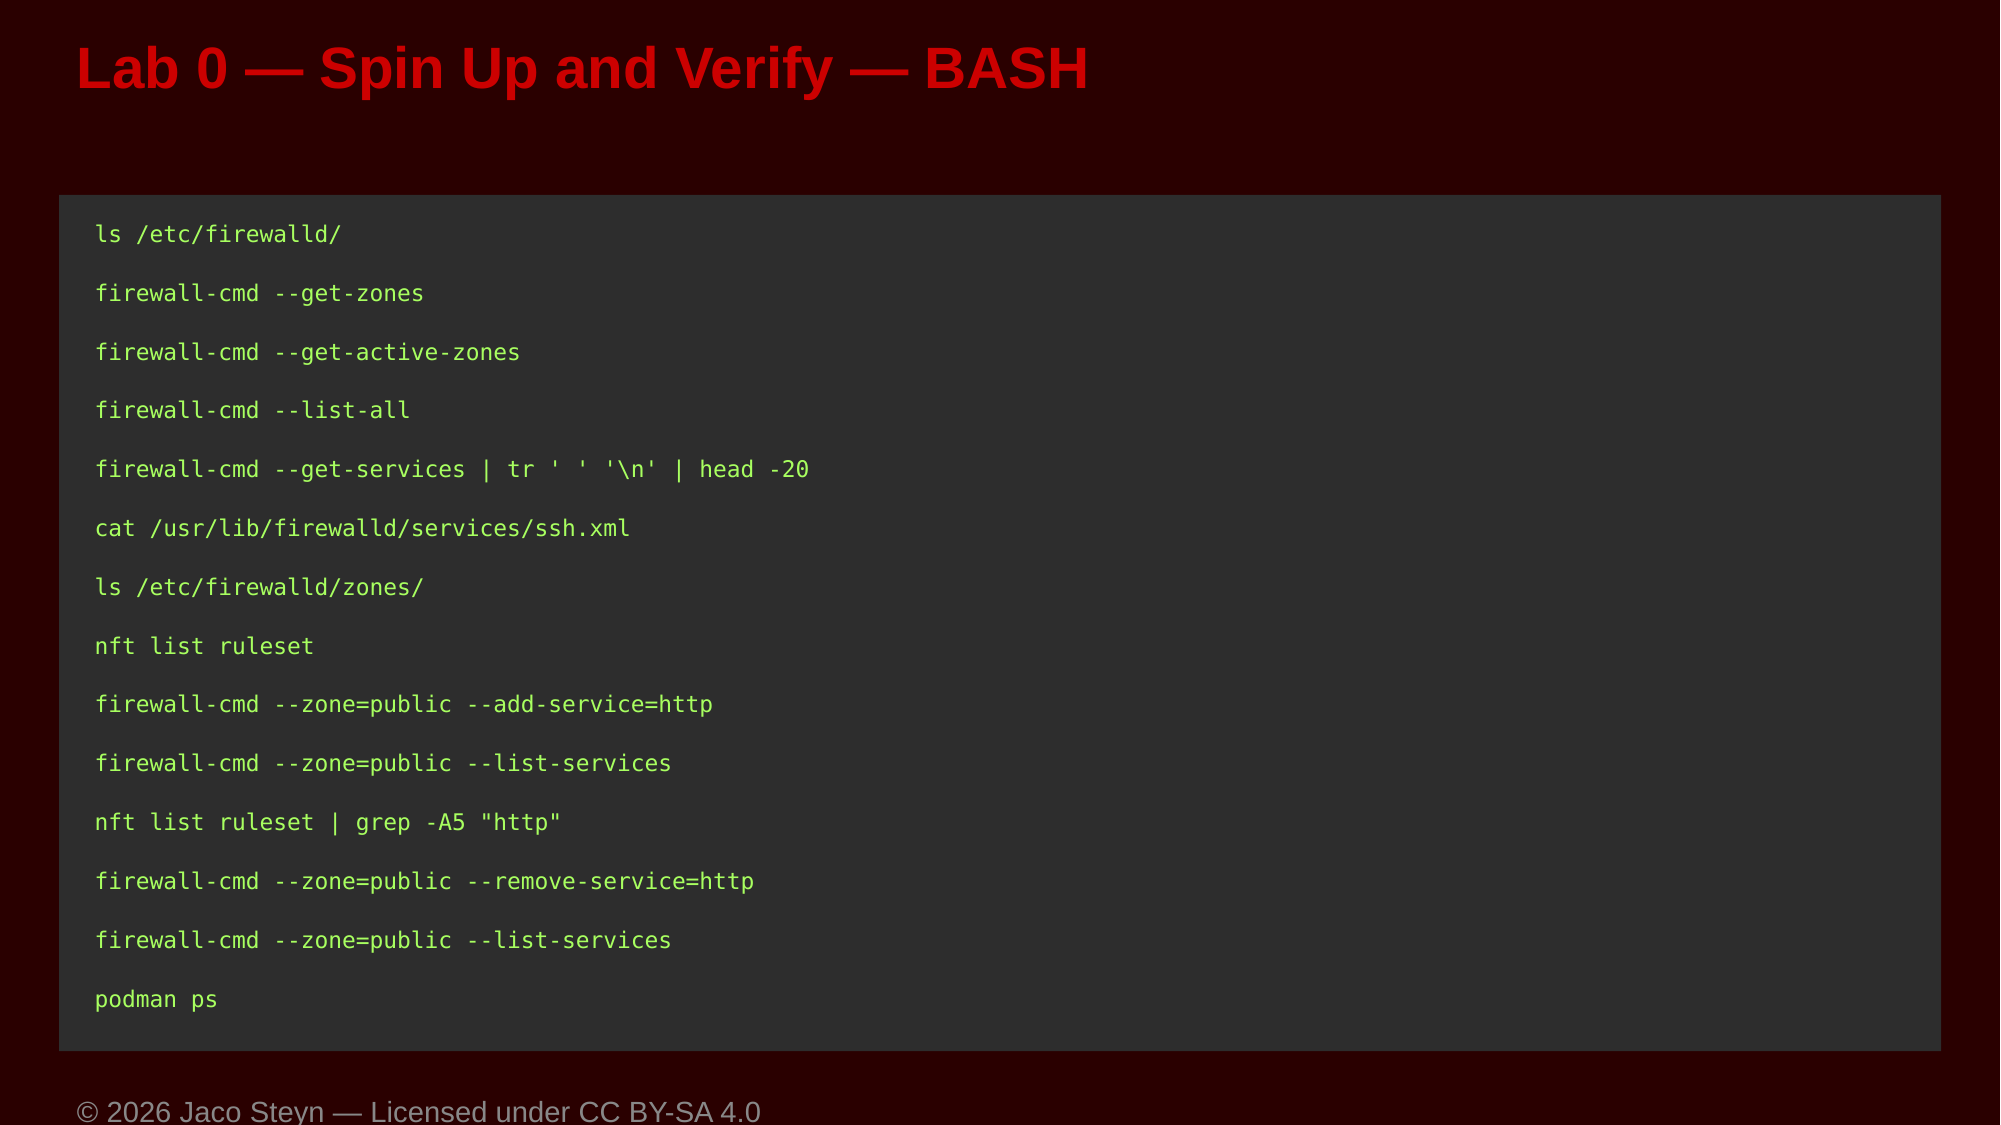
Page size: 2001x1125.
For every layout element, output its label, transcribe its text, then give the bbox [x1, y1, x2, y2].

text_box ls /etc/firewalld/ firewall-cmd --get-zones firewall-cmd --get-active-zones firewall-cmd --list-all firewall-cmd --get-services | tr ' ' '\n' | head -20 cat /usr/lib/firewalld/services/ssh.xml ls /etc/firewalld/zones/ nft list ruleset firewall-cmd --zone=public --add-service=http firewall-cmd --zone=public --list-services nft list ruleset | grep -A5 "http" firewall-cmd --zone=public --remove-service=http firewall-cmd --zone=public --list-services podman ps [59, 194, 1942, 1052]
text_box Lab 0 — Spin Up and Verify — BASH [59, 23, 1942, 178]
text_box © 2026 Jaco Steyn — Licensed under CC BY-SA 4.0 [59, 1083, 1942, 1120]
